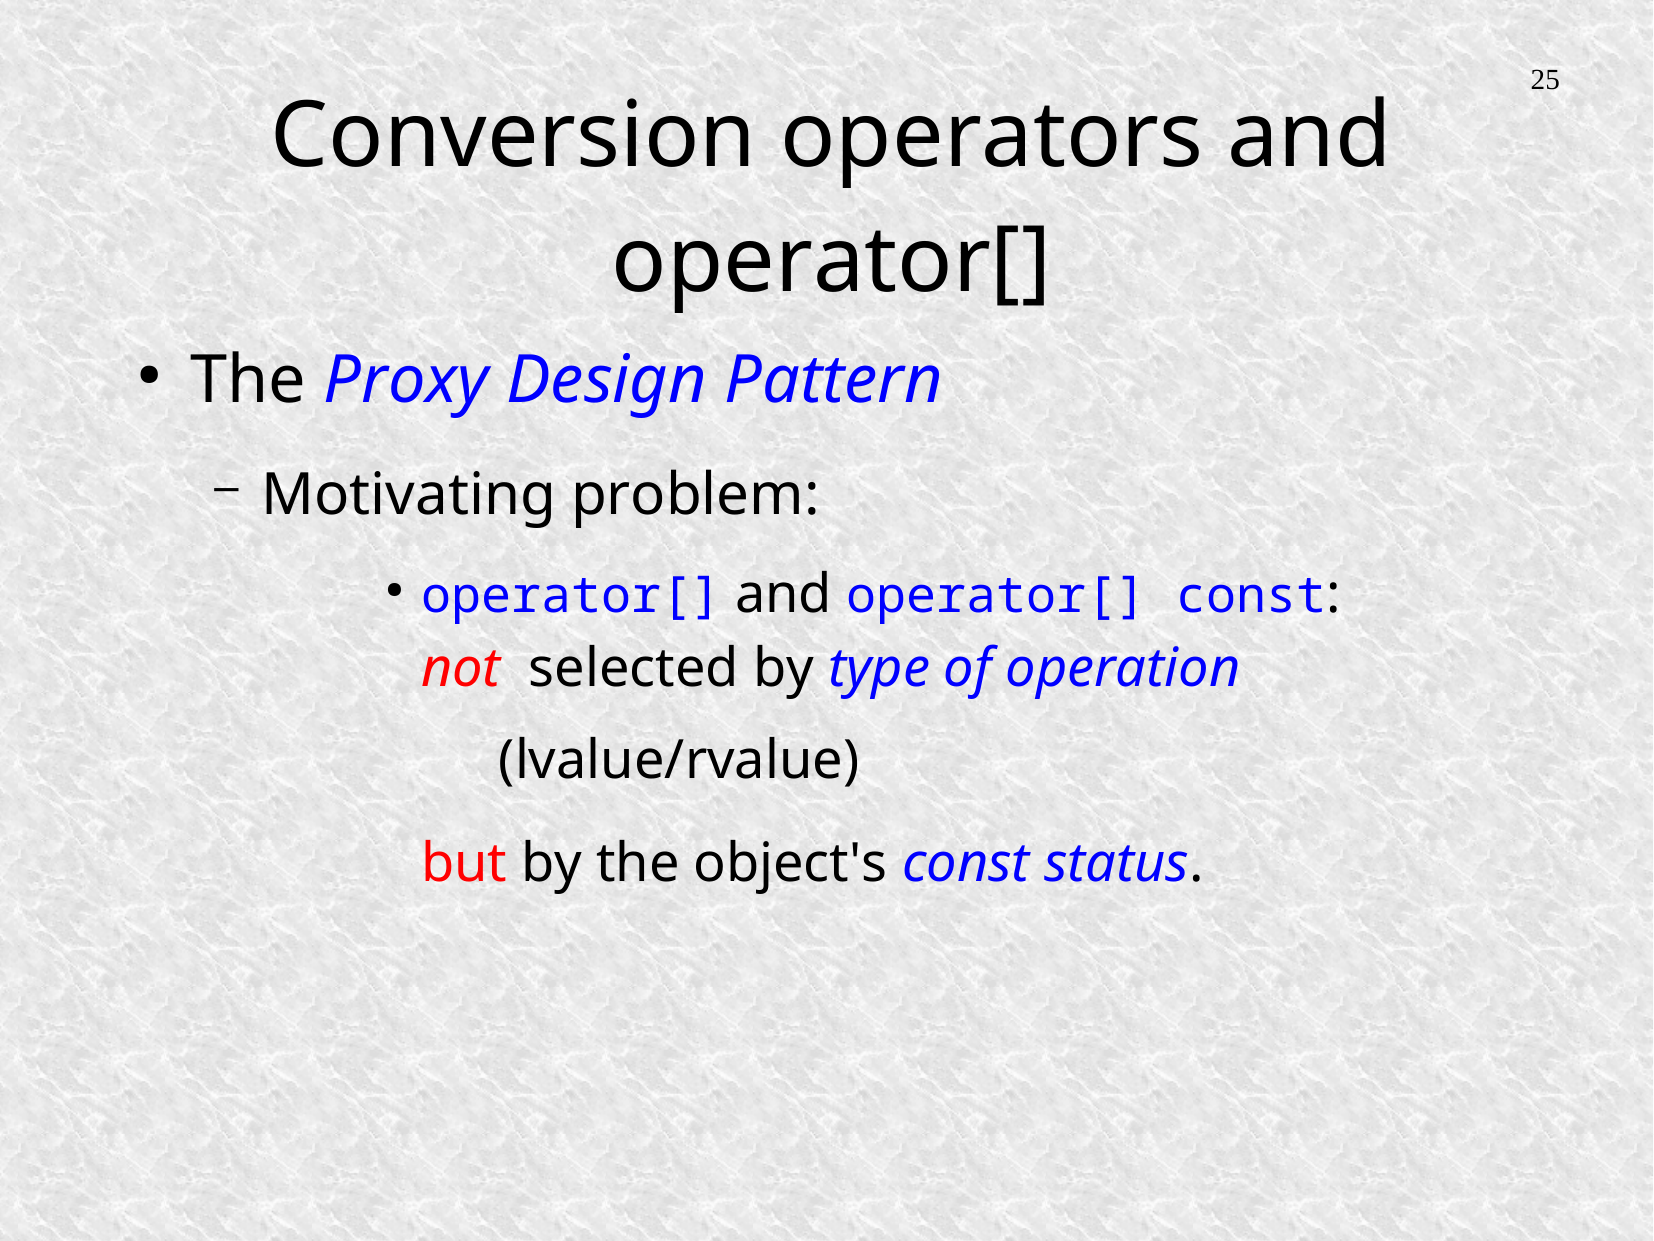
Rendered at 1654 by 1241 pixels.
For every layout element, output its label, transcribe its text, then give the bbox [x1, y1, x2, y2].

list The Proxy Design Pattern Motivating problem: operator[] and operator[] const: not selected by type of operation (lvalue/rvalue) but by the object's const status. [119, 331, 1532, 1180]
title Conversion operators and operator[] [126, 82, 1538, 304]
picture [0, 0, 1654, 1241]
